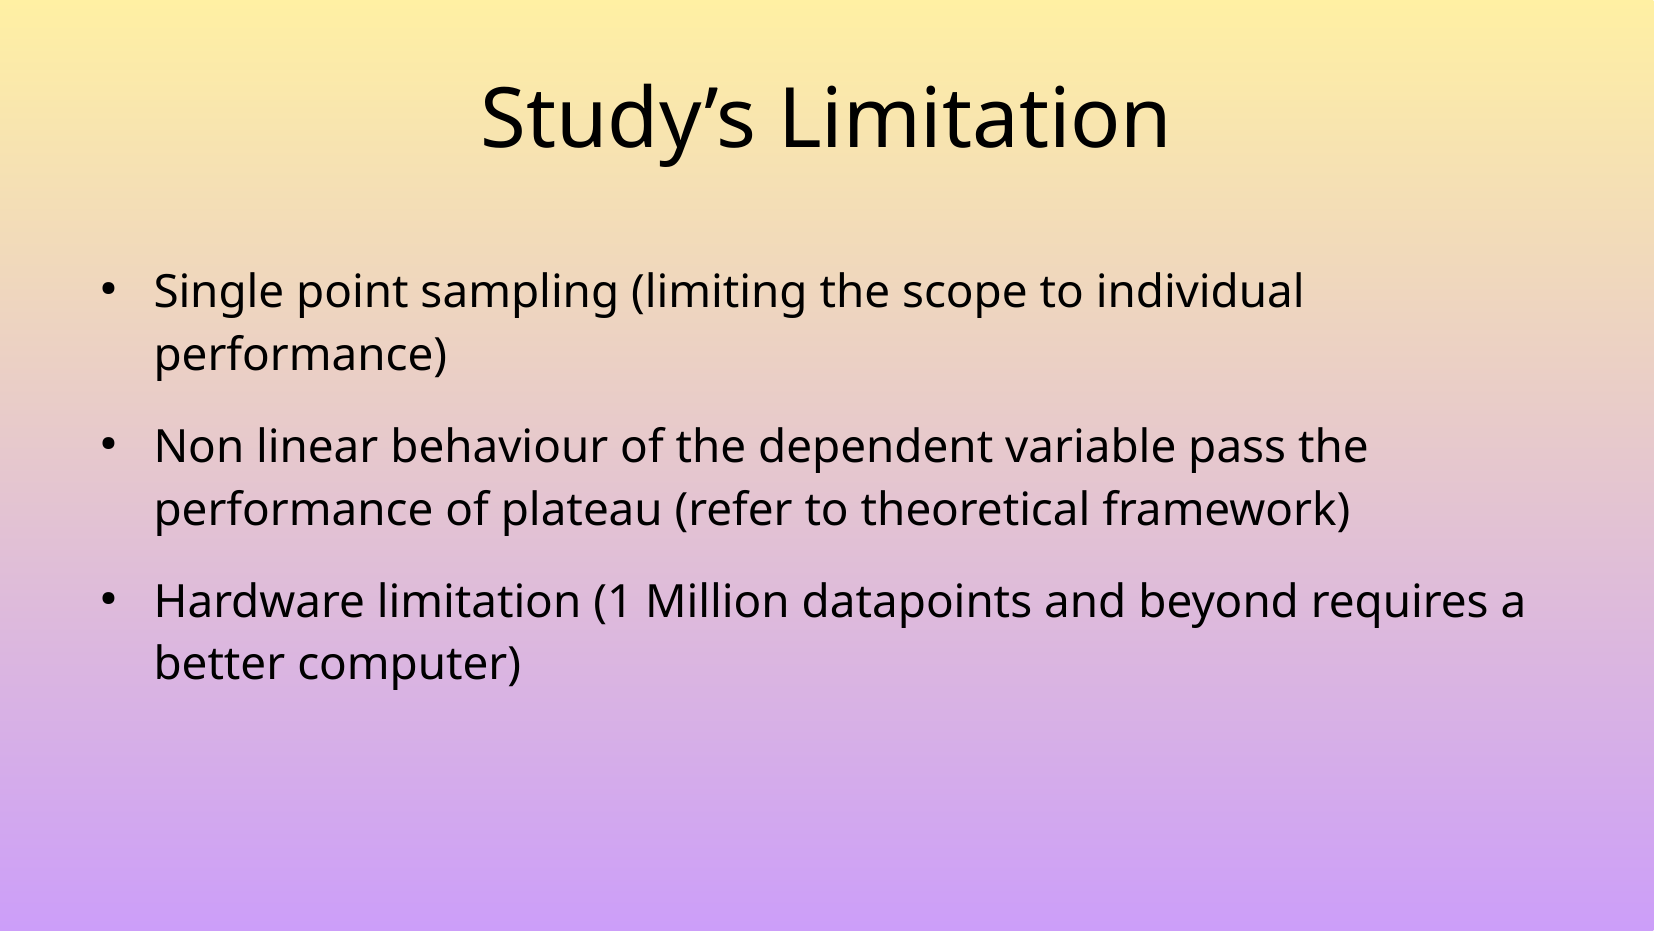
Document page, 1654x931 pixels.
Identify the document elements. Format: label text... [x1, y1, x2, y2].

list Single point sampling (limiting the scope to individual performance) Non linear behaviour of the dependent variable pass the performance of plateau (refer to theoretical framework) Hardware limitation (1 Million datapoints and beyond requires a better computer) [82, 258, 1571, 799]
title Study’s Limitation [82, 37, 1571, 193]
